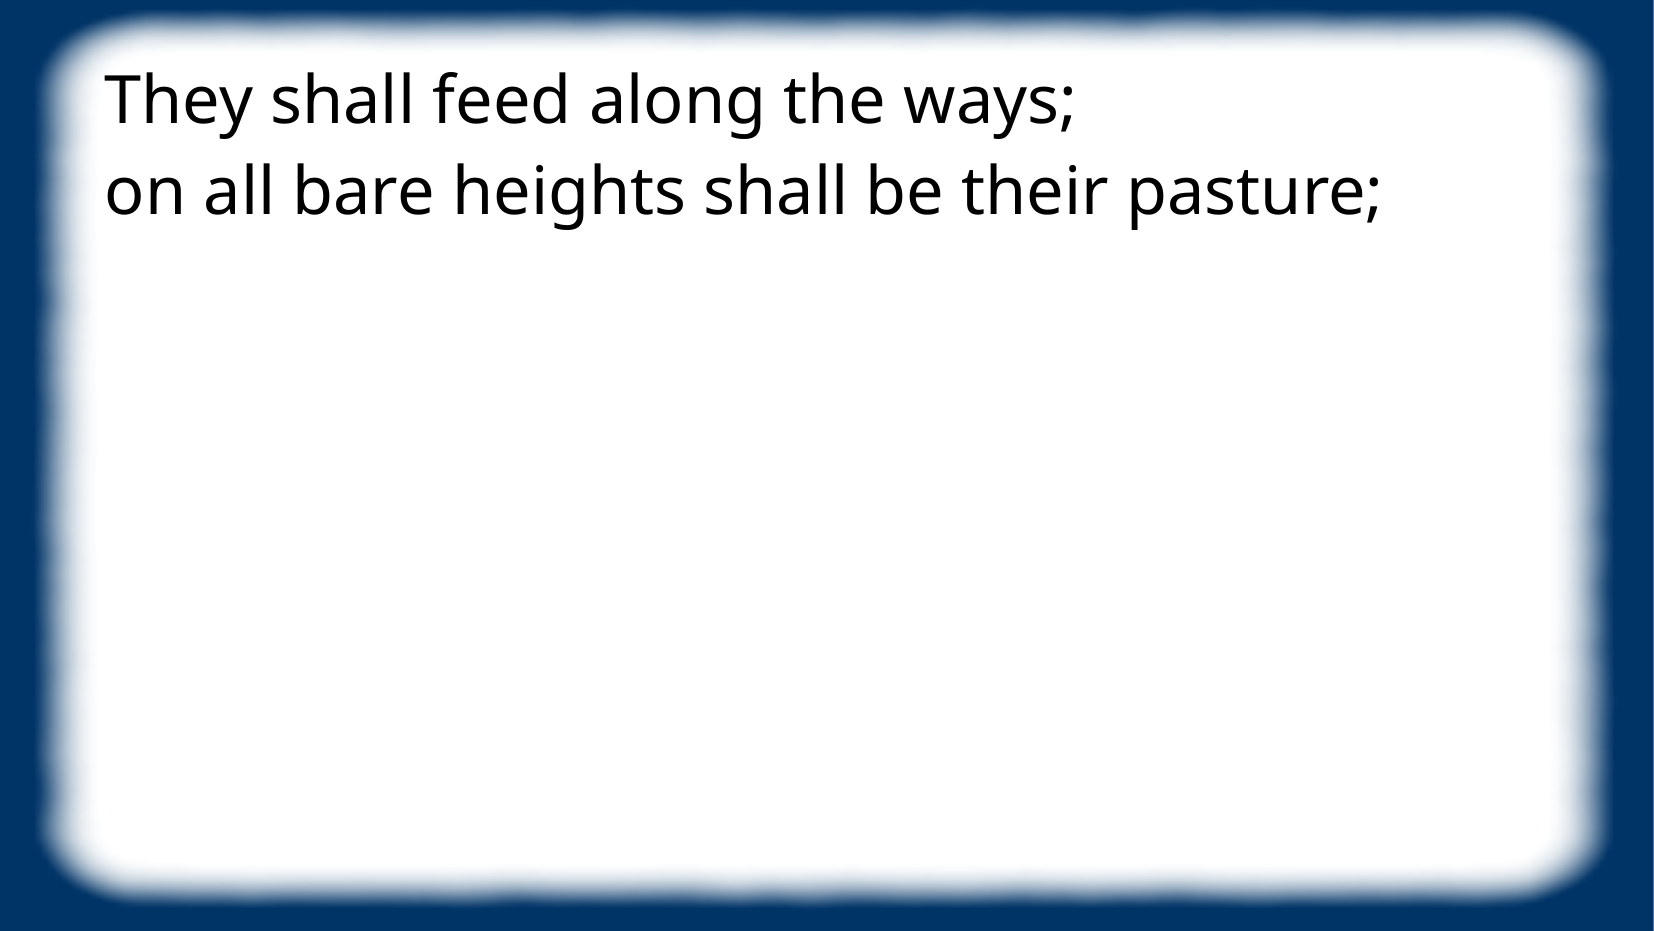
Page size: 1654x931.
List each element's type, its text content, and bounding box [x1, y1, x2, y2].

picture [0, 0, 1654, 931]
text_box They shall feed along the ways; on all bare heights shall be their pasture; [90, 45, 1561, 271]
